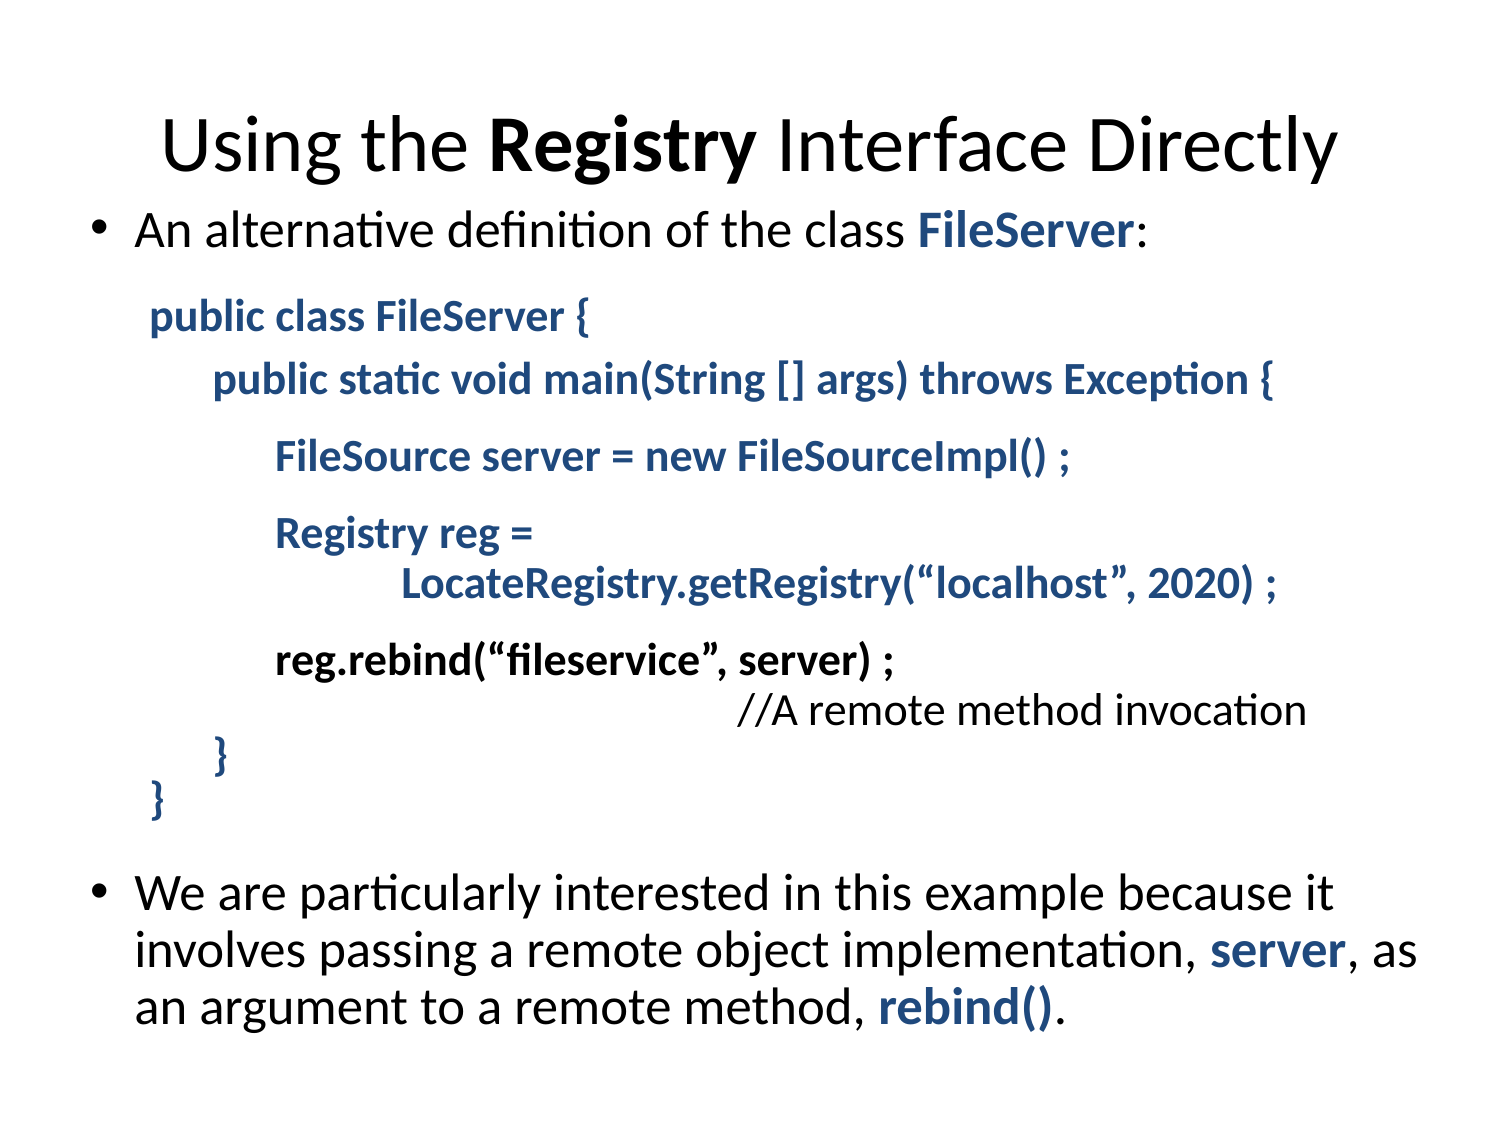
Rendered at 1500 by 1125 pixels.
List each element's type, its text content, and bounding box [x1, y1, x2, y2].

list An alternative definition of the class FileServer: public class FileServer { public static void main(String [] args) throws Exception { FileSource server = new FileSourceImpl() ; Registry reg = LocateRegistry.getRegistry(“localhost”, 2020) ; reg.rebind(“fileservice”, server) ; //A remote method invocation } } We are particularly interested in this example because it involves passing a remote object implementation, server, as an argument to a remote method, rebind(). [75, 187, 1463, 1050]
title Using the Registry Interface Directly [75, 45, 1425, 187]
